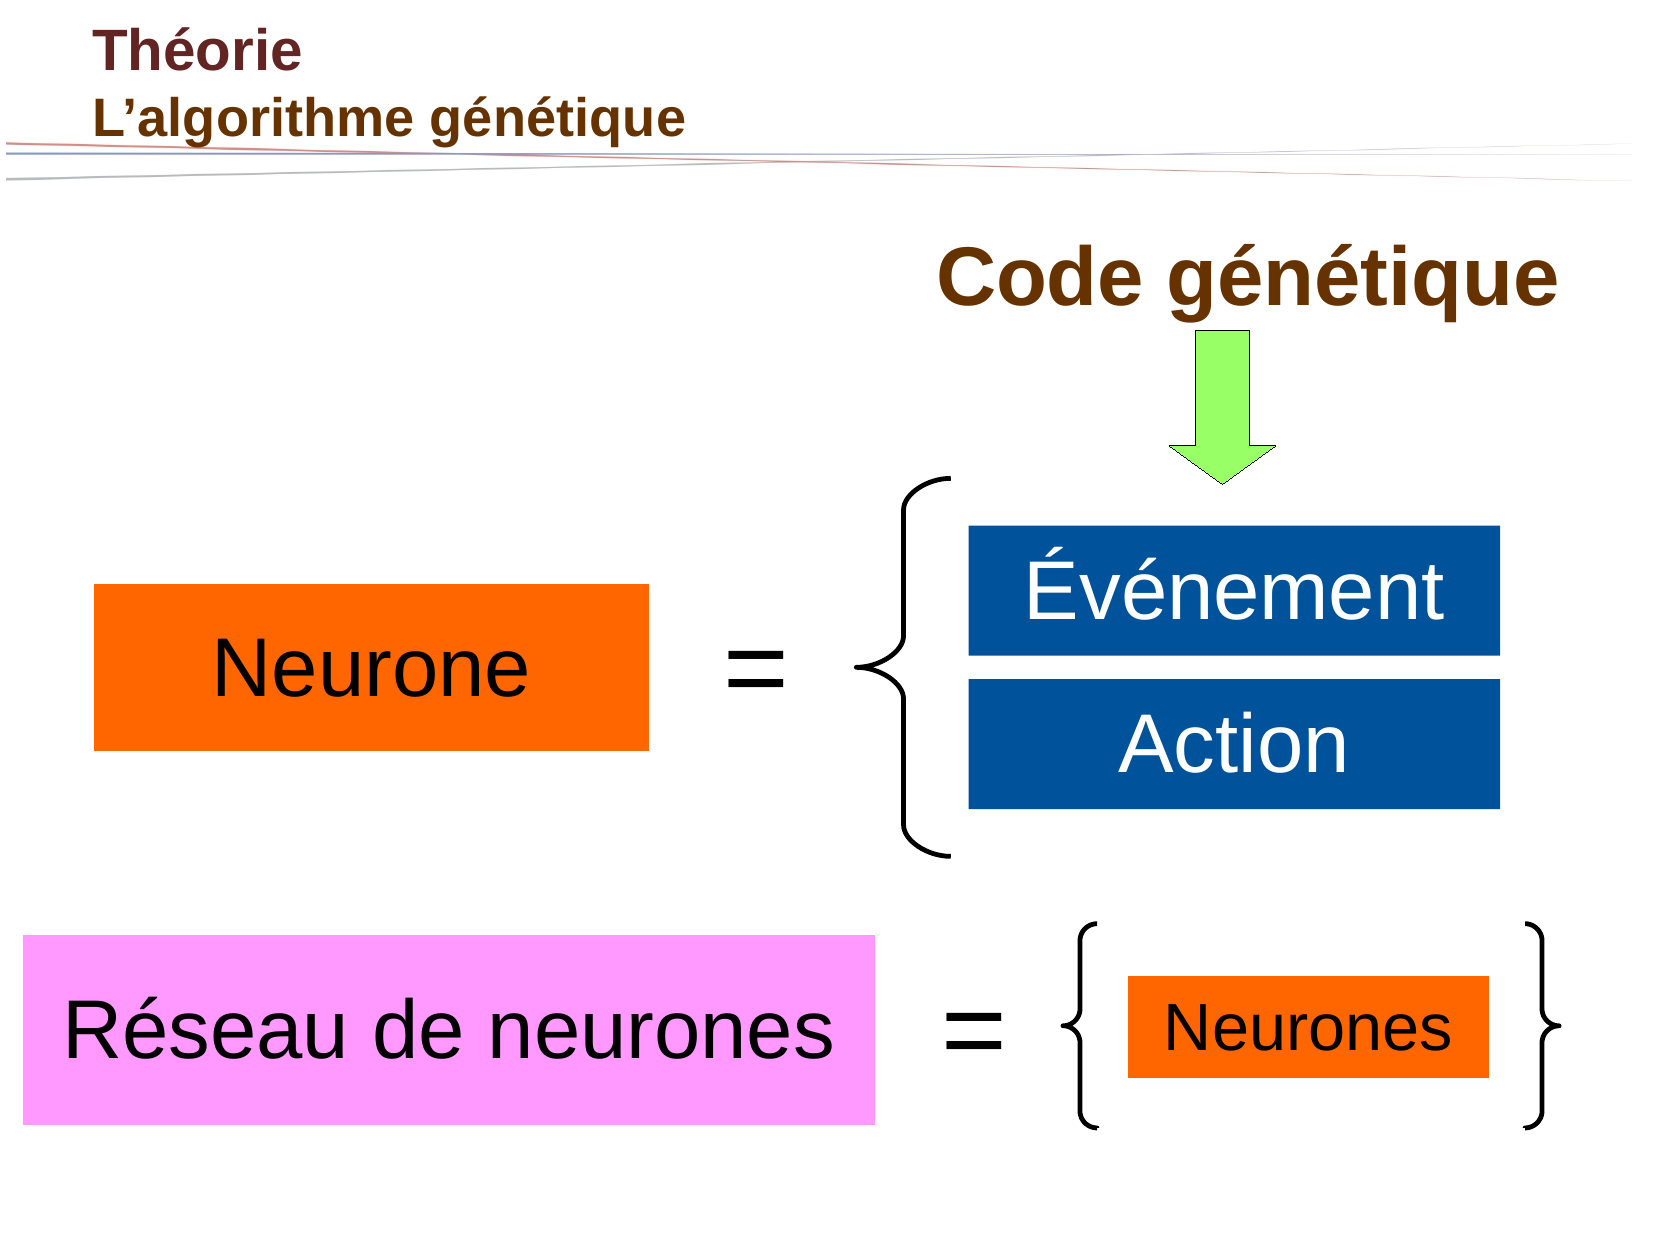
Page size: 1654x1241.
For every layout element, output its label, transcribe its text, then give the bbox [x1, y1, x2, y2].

text_box Neurone [94, 584, 649, 751]
text_box = [708, 597, 805, 739]
text_box Neurones [1128, 976, 1489, 1078]
text_box = [927, 959, 1023, 1101]
text_box Action [968, 679, 1501, 810]
text_box [1169, 330, 1276, 485]
picture [6, 133, 1632, 208]
text_box Code génétique [921, 222, 1575, 335]
title Théorie L’algorithme génétique [0, 11, 780, 130]
text_box Événement [968, 525, 1501, 656]
text_box Réseau de neurones [23, 935, 875, 1125]
